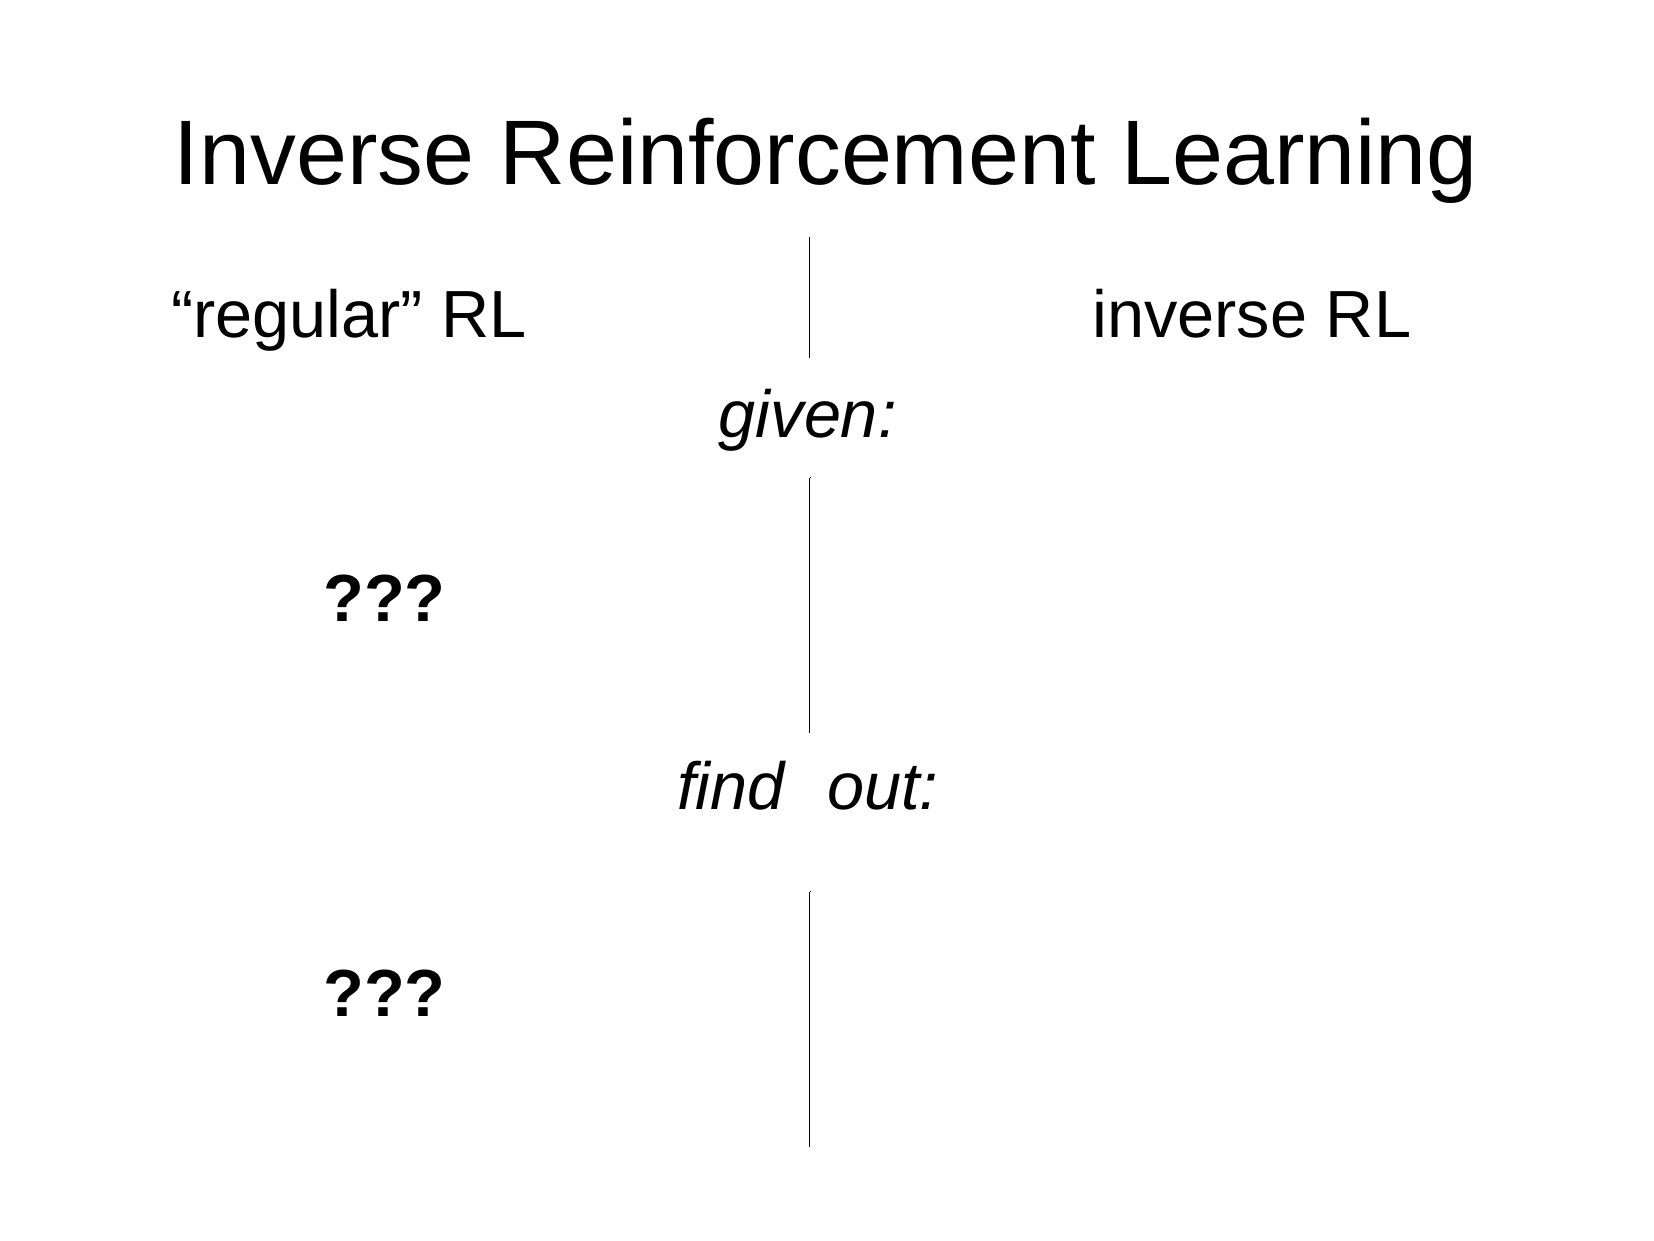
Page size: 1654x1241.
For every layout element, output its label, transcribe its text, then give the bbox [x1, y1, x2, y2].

text_box ??? [323, 918, 526, 1069]
text_box find out: [675, 711, 941, 861]
text_box ??? [323, 523, 526, 673]
text_box inverse RL [1092, 277, 1476, 352]
text_box given: [675, 339, 941, 489]
title Inverse Reinforcement Learning [82, 49, 1571, 257]
text_box “regular” RL [171, 277, 554, 352]
